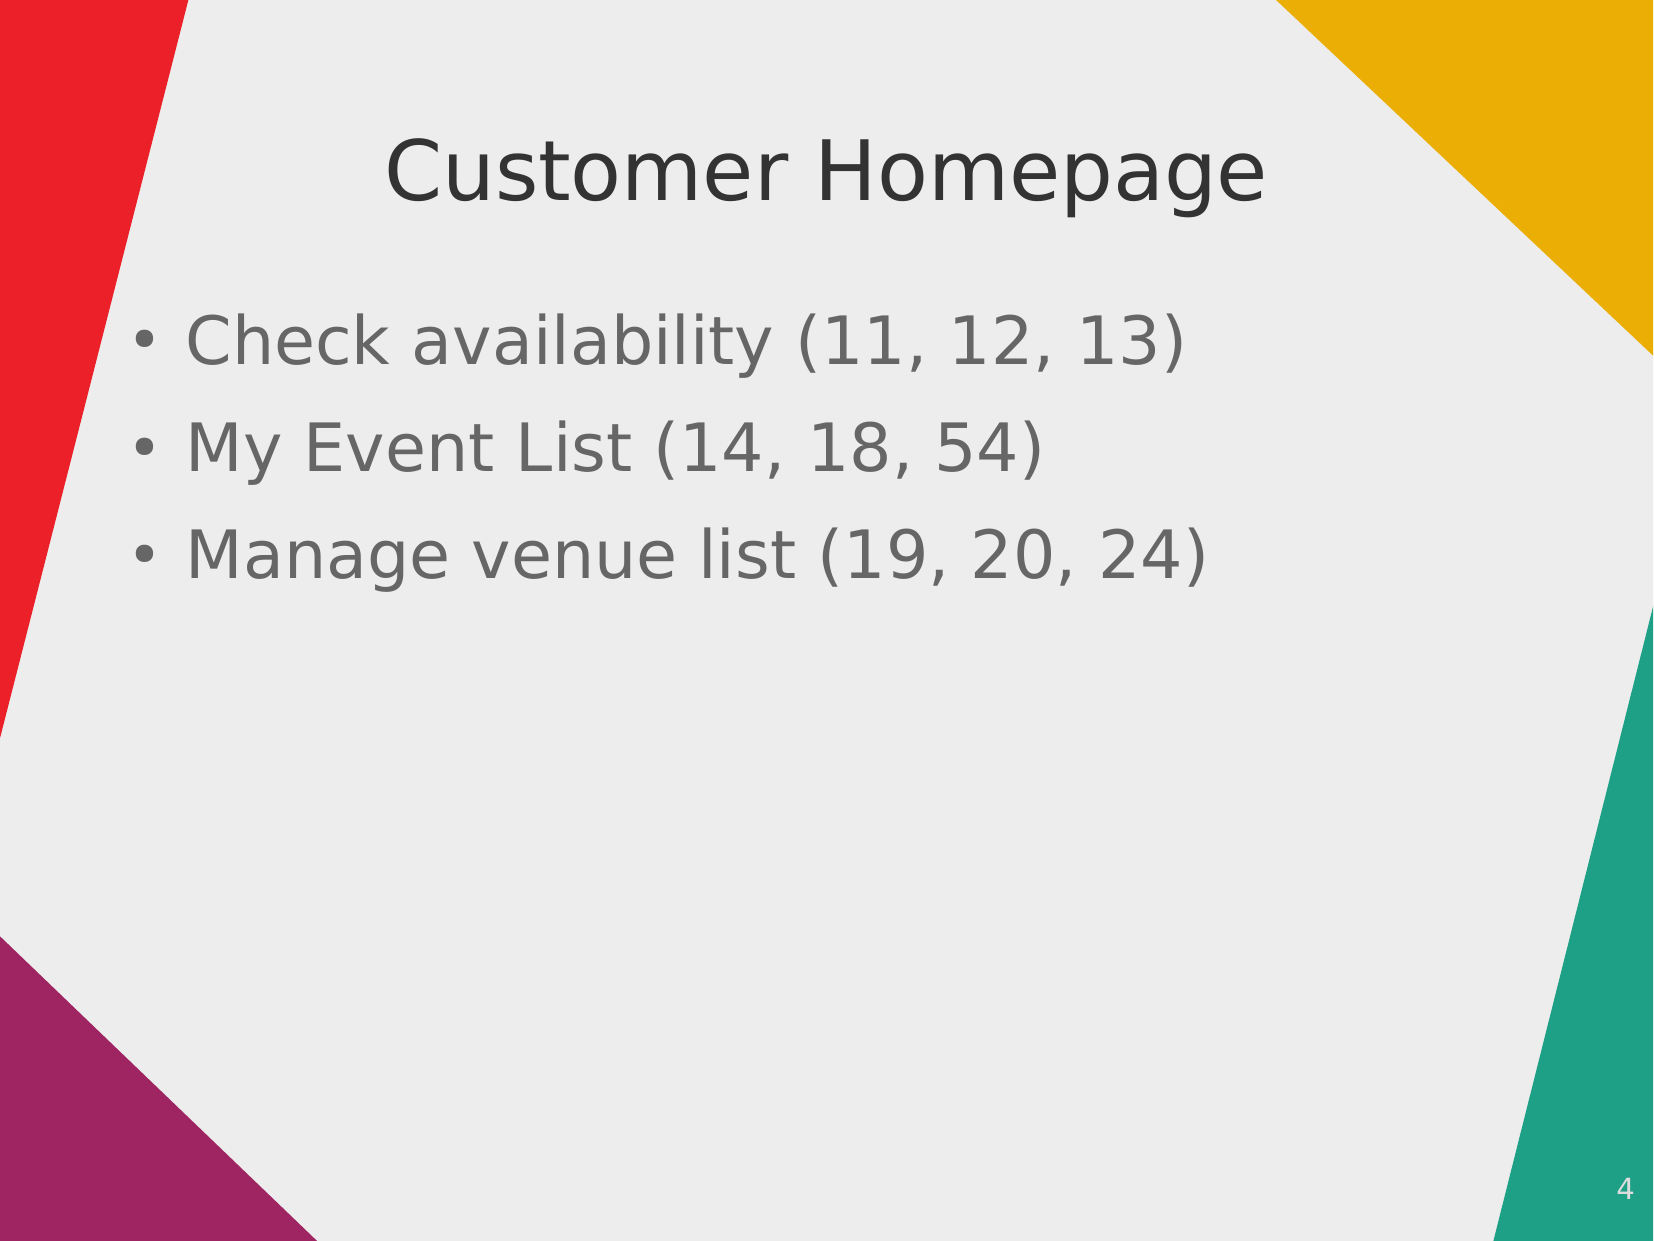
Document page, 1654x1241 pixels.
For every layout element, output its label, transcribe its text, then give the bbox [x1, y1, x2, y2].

list Check availability (11, 12, 13) My Event List (14, 18, 54) Manage venue list (19, 20, 24) [114, 302, 1539, 1033]
title Customer Homepage [114, 73, 1539, 271]
